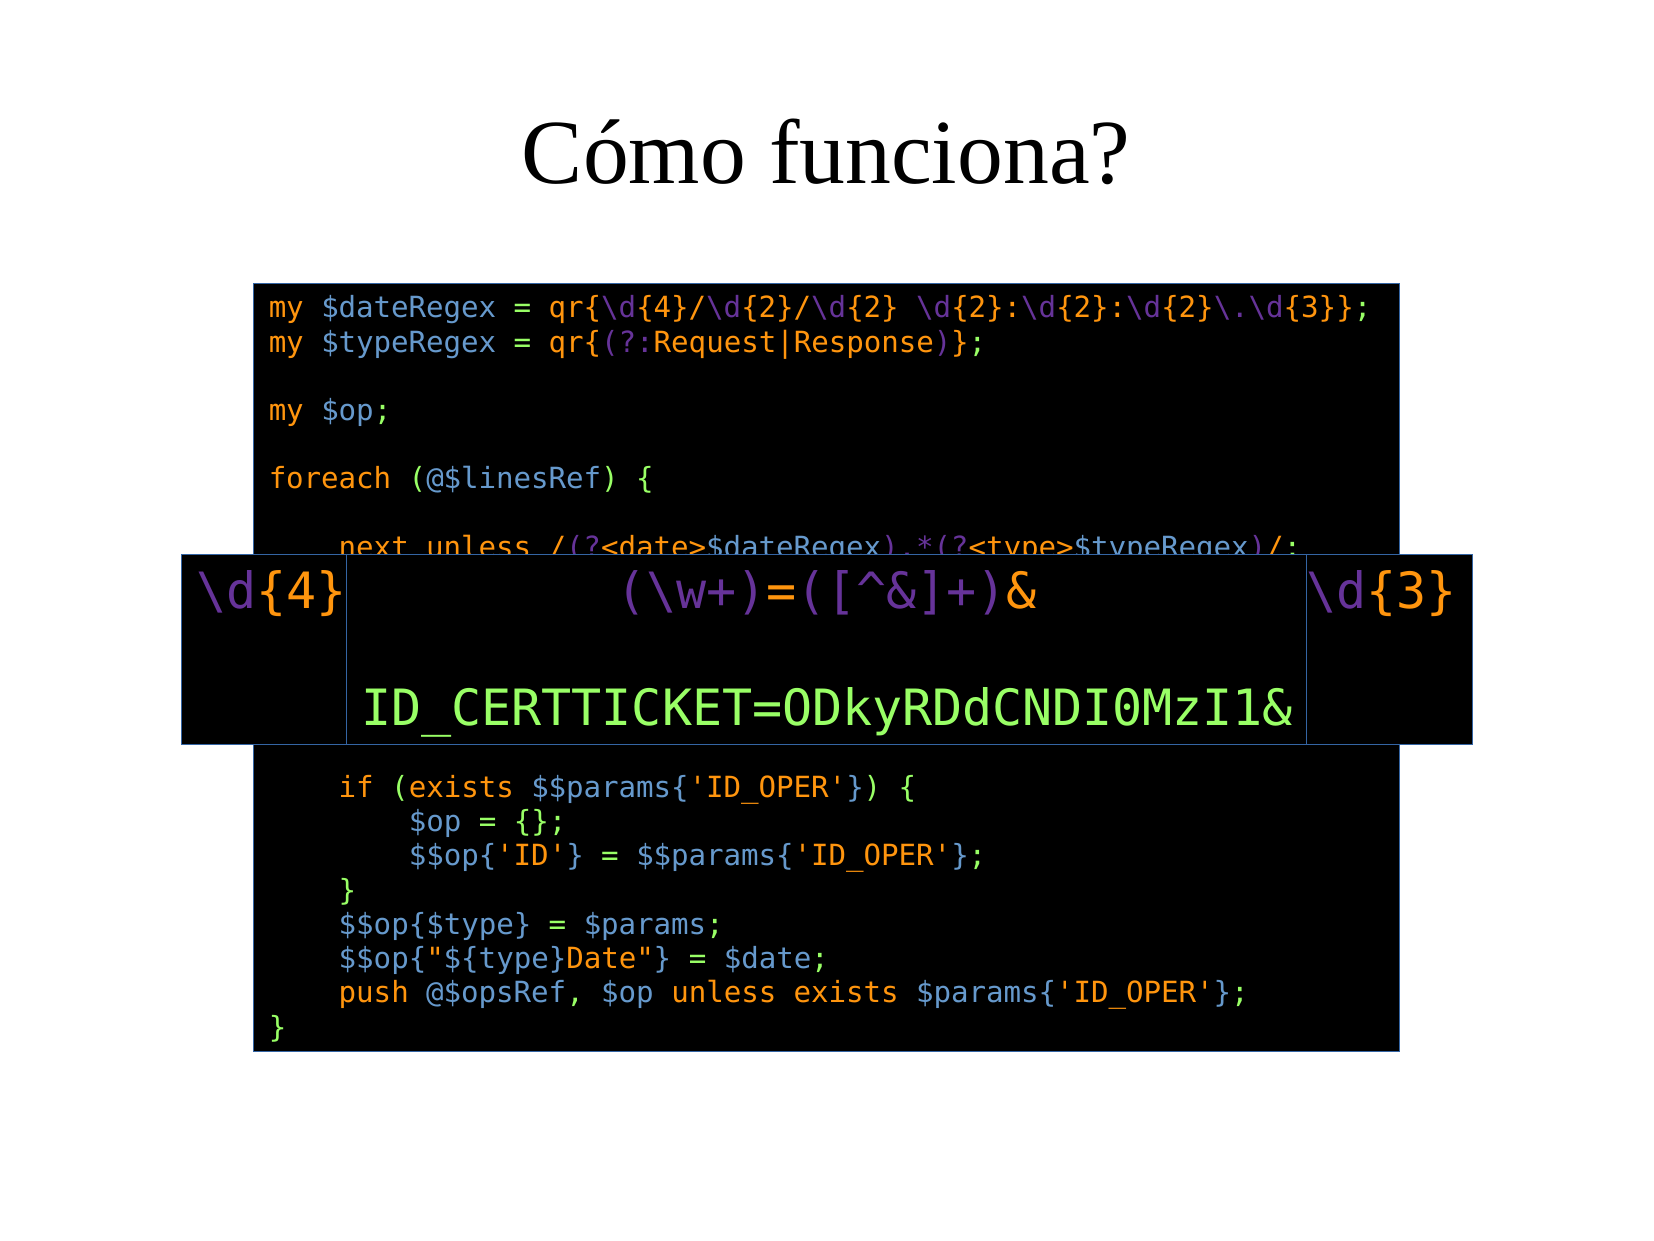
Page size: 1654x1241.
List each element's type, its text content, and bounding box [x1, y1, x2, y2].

text_box \d{4}/\d{2}/\d{2} \d{2}:\d{2}:\d{2}\.\d{3} 2014/10/14 15:47:36.801 [1307, 554, 1473, 745]
text_box my $dateRegex = qr{\d{4}/\d{2}/\d{2} \d{2}:\d{2}:\d{2}\.\d{3}}; my $typeRegex = qr{(?:Request|Response)}; my $op; foreach (@$linesRef) { next unless /(?<date>$dateRegex).*(?<type>$typeRegex)/; my $type = $+{type}; my $date = $+{date}; my $params; $$params{$1} = decode_base64($2) while (/(\w+)=([^&]+)&/g); if (exists $$params{'ID_OPER'}) { $op = {}; $$op{'ID'} = $$params{'ID_OPER'}; } $$op{$type} = $params; $$op{"${type}Date"} = $date; push @$opsRef, $op unless exists $params{'ID_OPER'}; } [253, 745, 1400, 1052]
text_box (\w+)=([^&]+)& ID_CERTTICKET=ODkyRDdCNDI0MzI1& [346, 554, 1307, 745]
text_box my $dateRegex = qr{\d{4}/\d{2}/\d{2} \d{2}:\d{2}:\d{2}\.\d{3}}; my $typeRegex = qr{(?:Request|Response)}; my $op; foreach (@$linesRef) { next unless /(?<date>$dateRegex).*(?<type>$typeRegex)/; my $type = $+{type}; my $date = $+{date}; my $params; $$params{$1} = decode_base64($2) while (/(\w+)=([^&]+)&/g); if (exists $$params{'ID_OPER'}) { $op = {}; $$op{'ID'} = $$params{'ID_OPER'}; } $$op{$type} = $params; $$op{"${type}Date"} = $date; push @$opsRef, $op unless exists $params{'ID_OPER'}; } [253, 283, 1400, 554]
title Cómo funciona? [82, 49, 1571, 257]
text_box \d{4}/\d{2}/\d{2} \d{2}:\d{2}:\d{2}\.\d{3} 2014/10/14 15:47:36.801 [181, 554, 346, 745]
